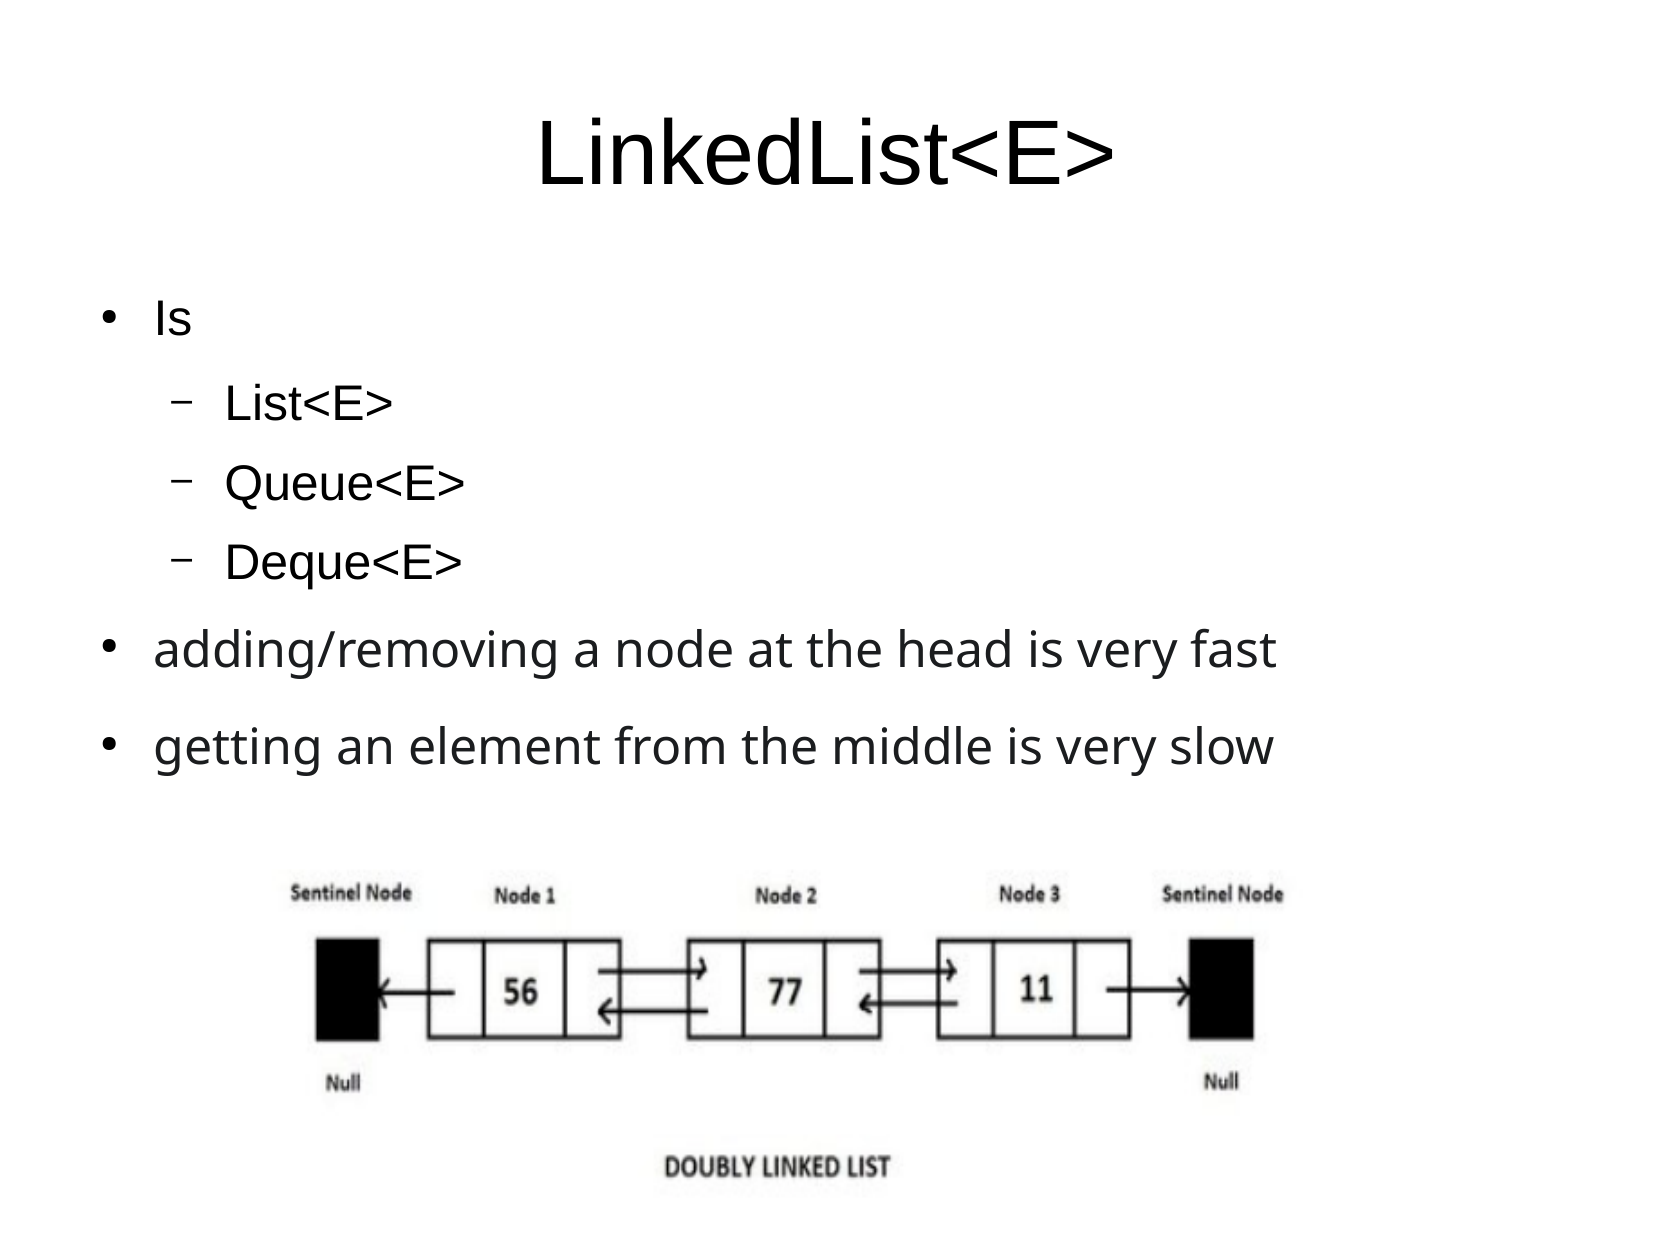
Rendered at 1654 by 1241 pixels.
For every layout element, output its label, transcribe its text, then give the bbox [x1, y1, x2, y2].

title LinkedList<E> [82, 49, 1571, 257]
list Is List<E> Queue<E> Deque<E> adding/removing a node at the head is very fast getting an element from the middle is very slow [82, 290, 1571, 1109]
picture [270, 869, 1306, 1201]
